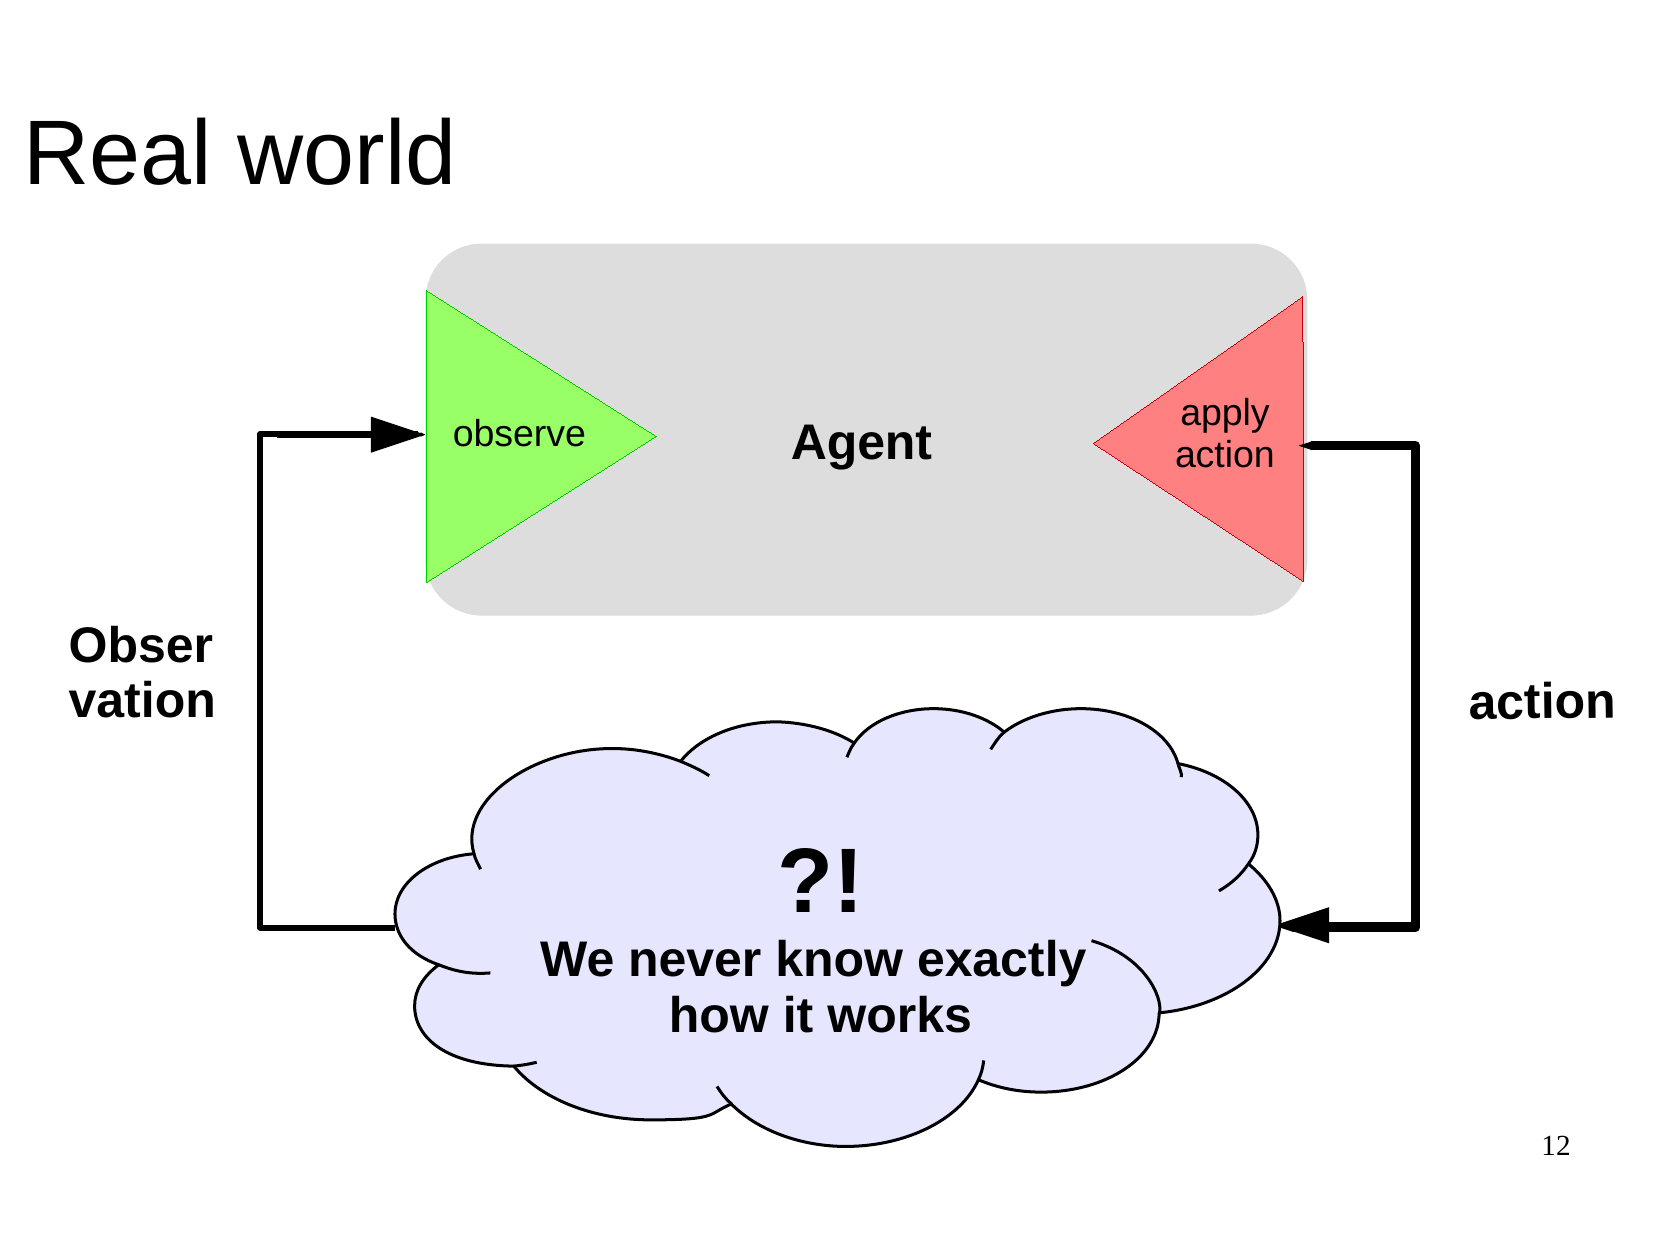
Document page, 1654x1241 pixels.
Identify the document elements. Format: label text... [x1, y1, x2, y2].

text_box ?! We never know exactly how it works [445, 821, 1196, 1052]
title Real world [23, 49, 1512, 257]
text_box [446, 1052, 1145, 1147]
text_box [416, 234, 1317, 625]
text_box action [1444, 655, 1654, 748]
text_box Agent [685, 398, 1039, 488]
text_box Observation [45, 600, 241, 746]
text_box [475, 708, 1281, 1006]
text_box [394, 859, 445, 1052]
text_box apply action [1151, 375, 1299, 493]
text_box observe [404, 396, 635, 472]
